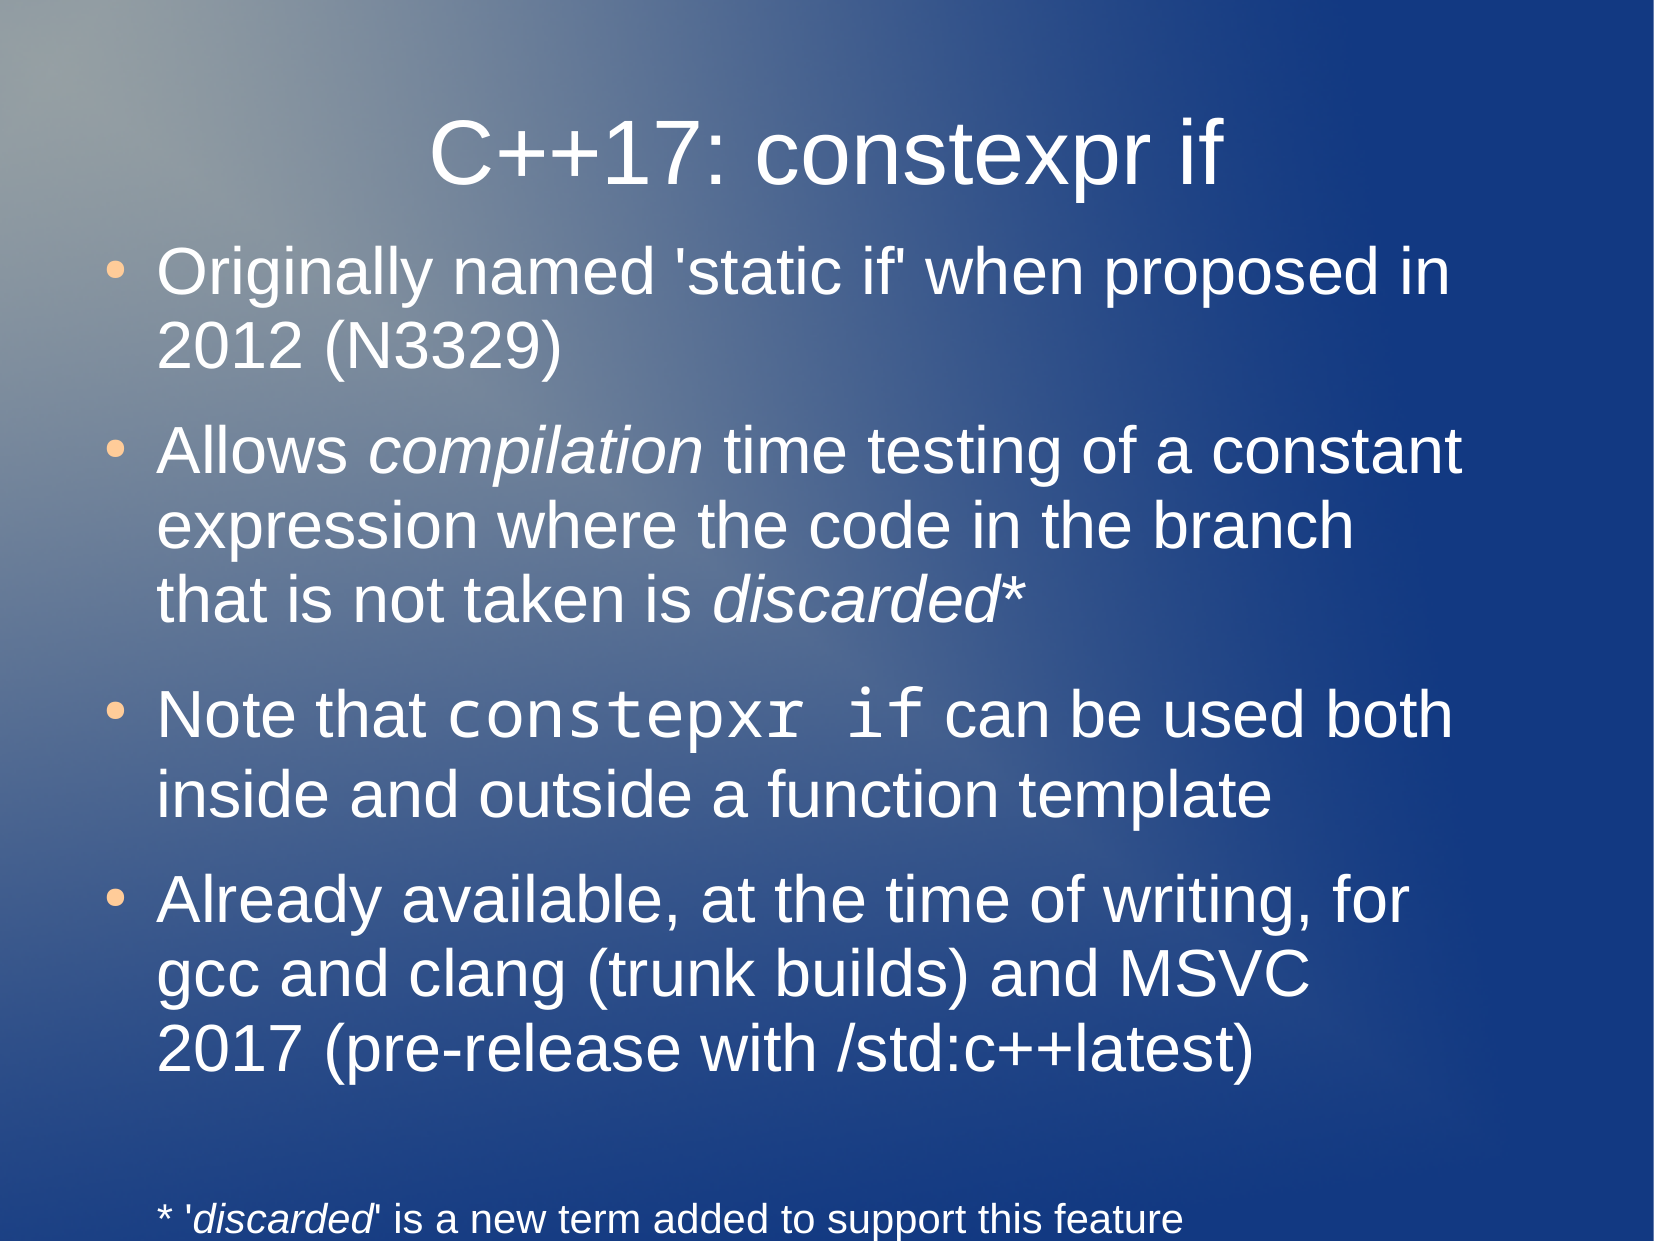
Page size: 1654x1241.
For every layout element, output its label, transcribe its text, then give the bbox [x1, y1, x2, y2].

picture [0, 0, 1654, 1241]
title C++17: constexpr if [82, 49, 1571, 257]
list Originally named 'static if' when proposed in 2012 (N3329) Allows compilation time testing of a constant expression where the code in the branch that is not taken is discarded* Note that constepxr if can be used both inside and outside a function template Already available, at the time of writing, for gcc and clang (trunk builds) and MSVC 2017 (pre-release with /std:c++latest) * 'discarded' is a new term added to support this feature [85, 233, 1467, 1231]
picture [877, 1231, 897, 1241]
